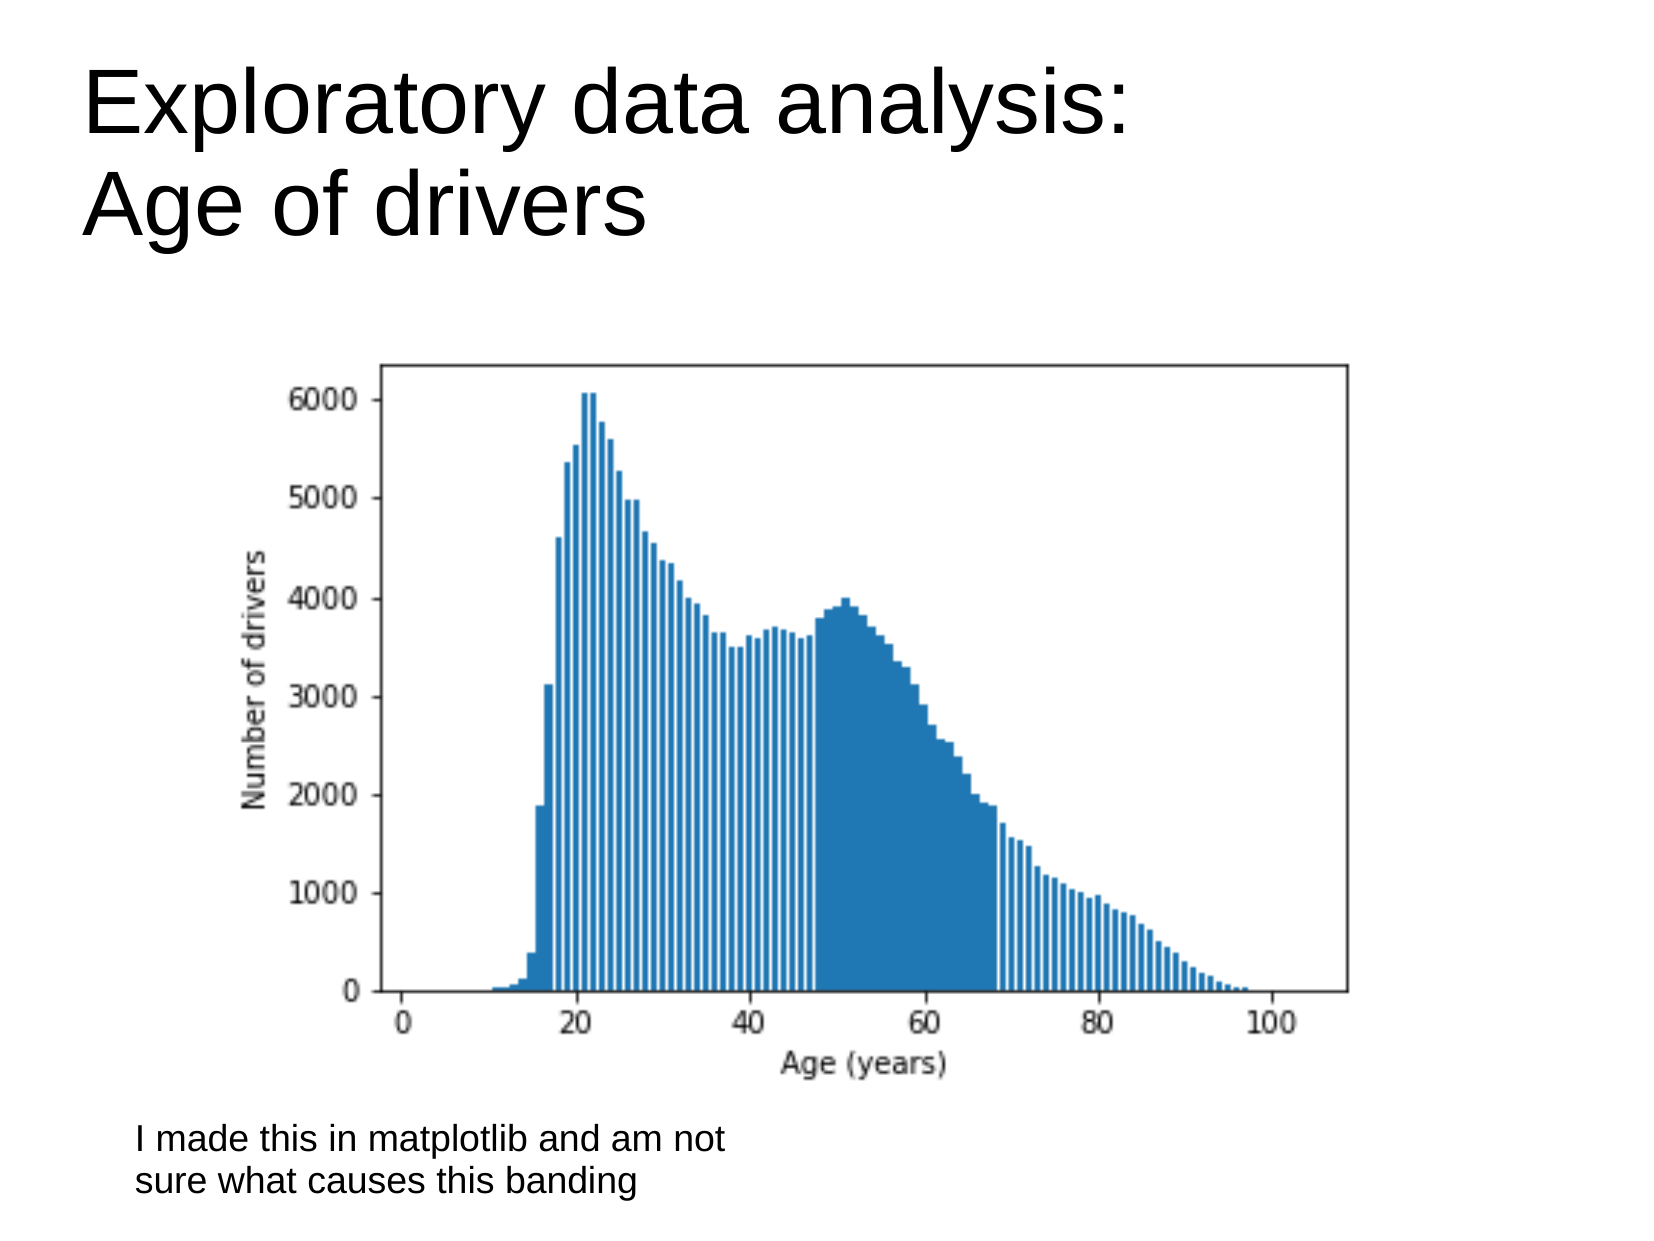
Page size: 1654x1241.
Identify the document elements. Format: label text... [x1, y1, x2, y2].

picture [225, 264, 1471, 1096]
text_box I made this in matplotlib and am not sure what causes this banding [120, 1110, 766, 1209]
title Exploratory data analysis: Age of drivers [82, 49, 1571, 257]
